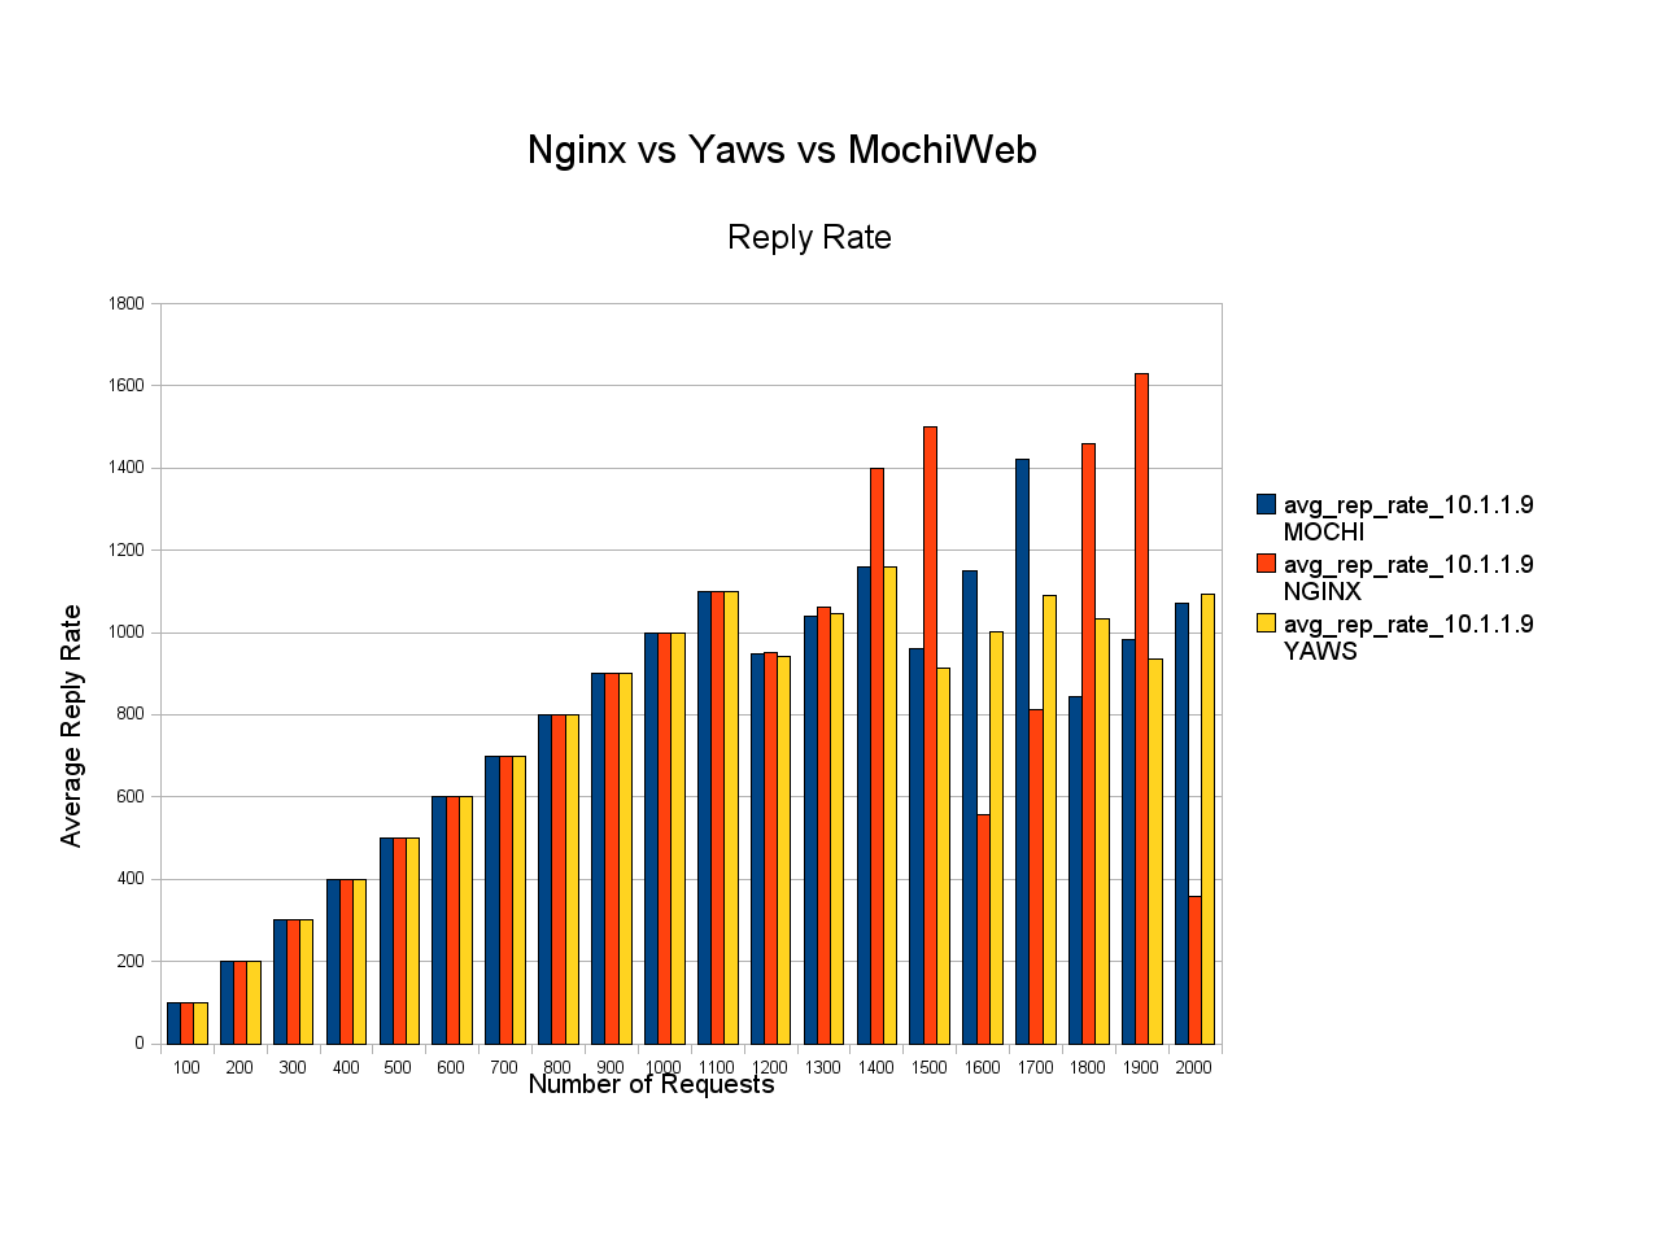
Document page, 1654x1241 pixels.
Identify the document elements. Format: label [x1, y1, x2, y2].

picture [23, 106, 1620, 1158]
